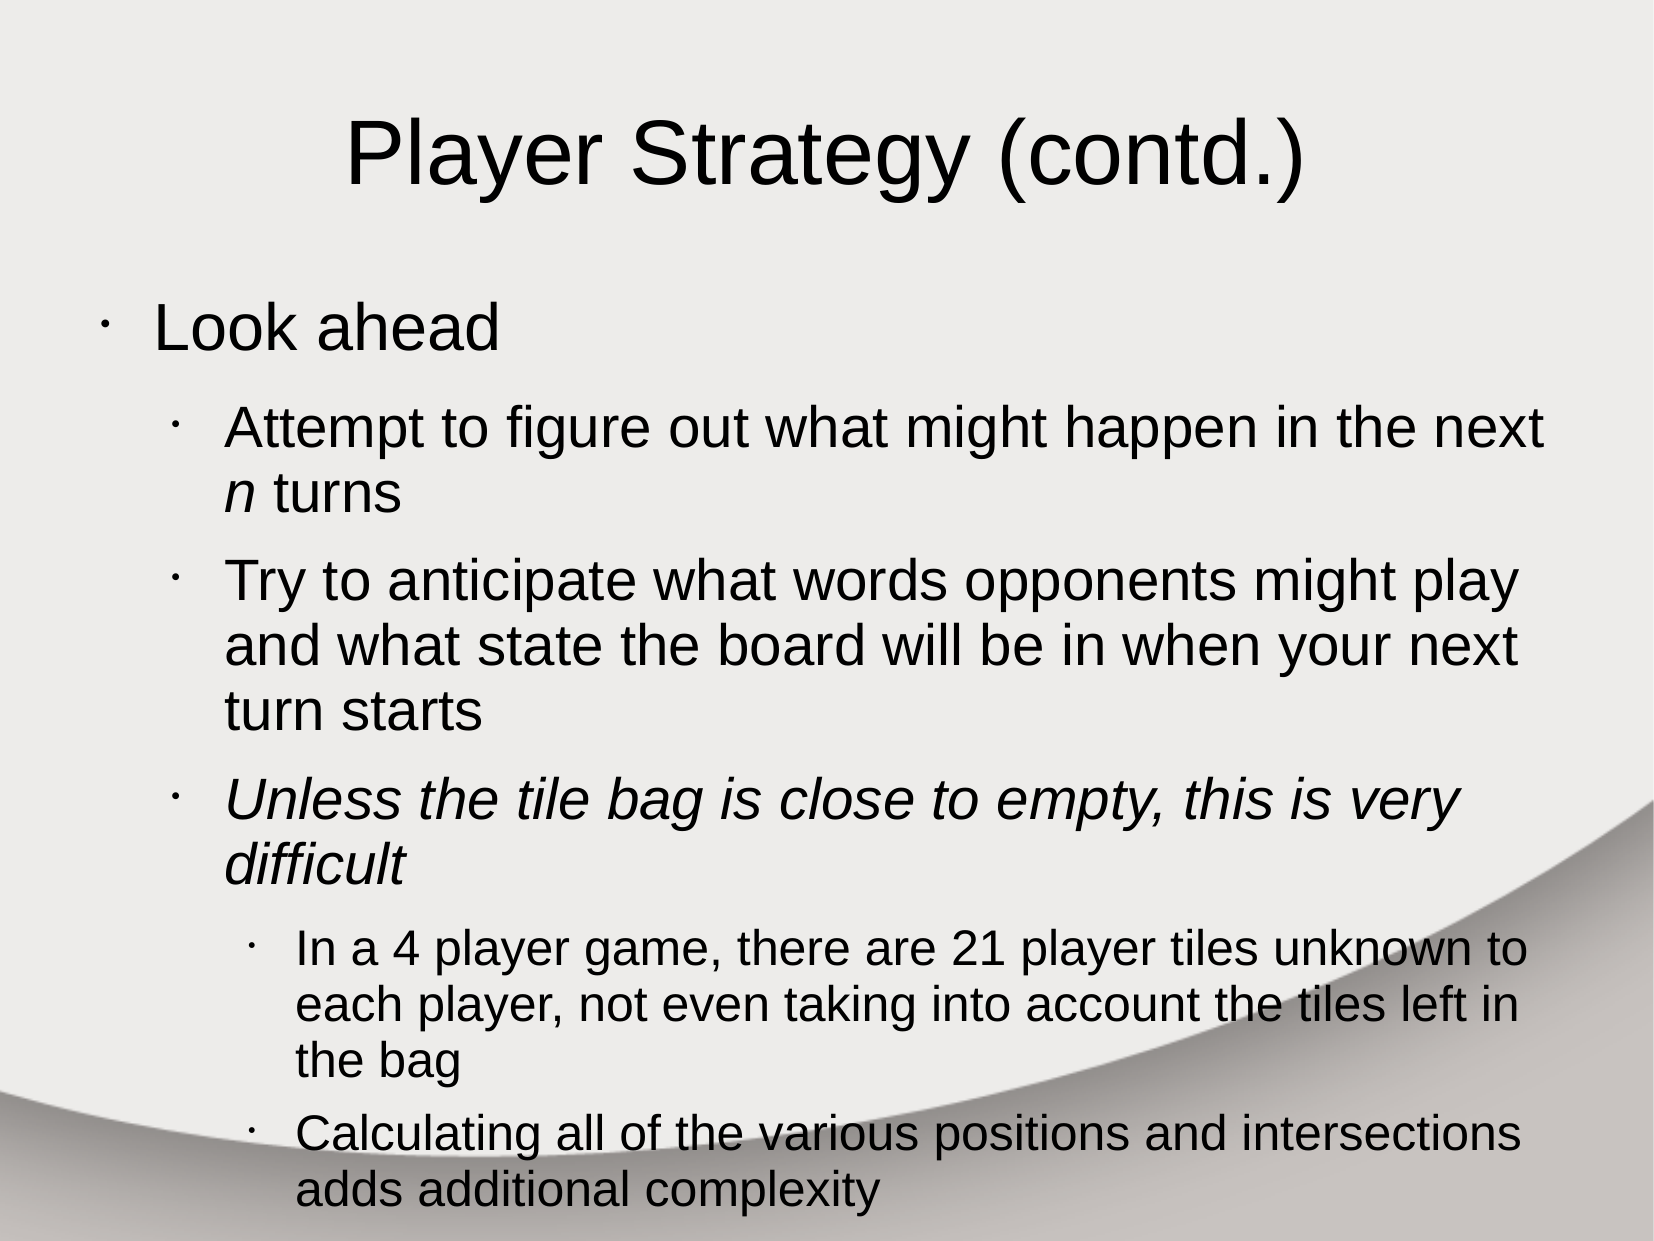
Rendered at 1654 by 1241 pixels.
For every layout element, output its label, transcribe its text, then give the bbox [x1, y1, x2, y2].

list Look ahead Attempt to figure out what might happen in the next n turns Try to anticipate what words opponents might play and what state the board will be in when your next turn starts Unless the tile bag is close to empty, this is very difficult In a 4 player game, there are 21 player tiles unknown to each player, not even taking into account the tiles left in the bag Calculating all of the various positions and intersections adds additional complexity [82, 290, 1571, 1215]
title Player Strategy (contd.) [82, 56, 1571, 250]
picture [0, 0, 1654, 1241]
